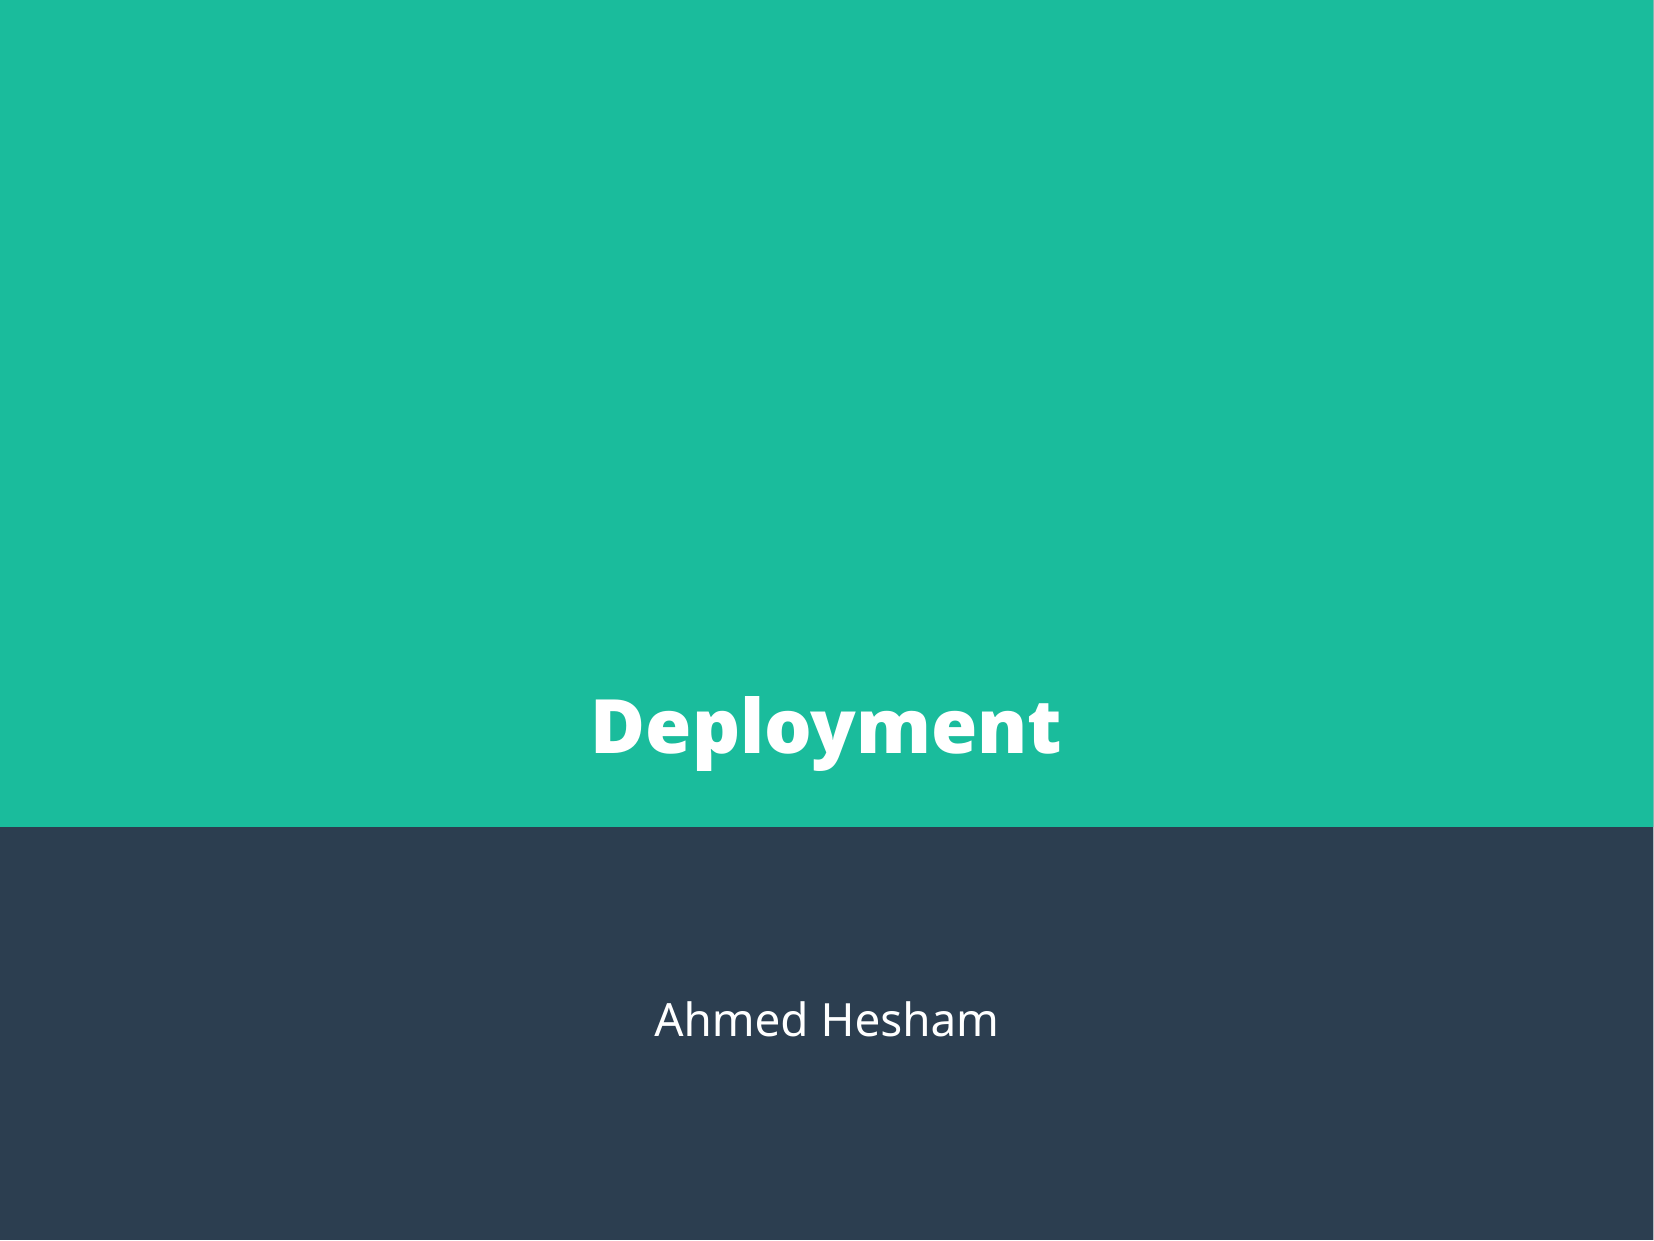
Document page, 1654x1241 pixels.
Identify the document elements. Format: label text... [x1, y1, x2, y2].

subtitle Ahmed Hesham [59, 856, 1595, 1182]
title Deployment [59, 620, 1595, 778]
